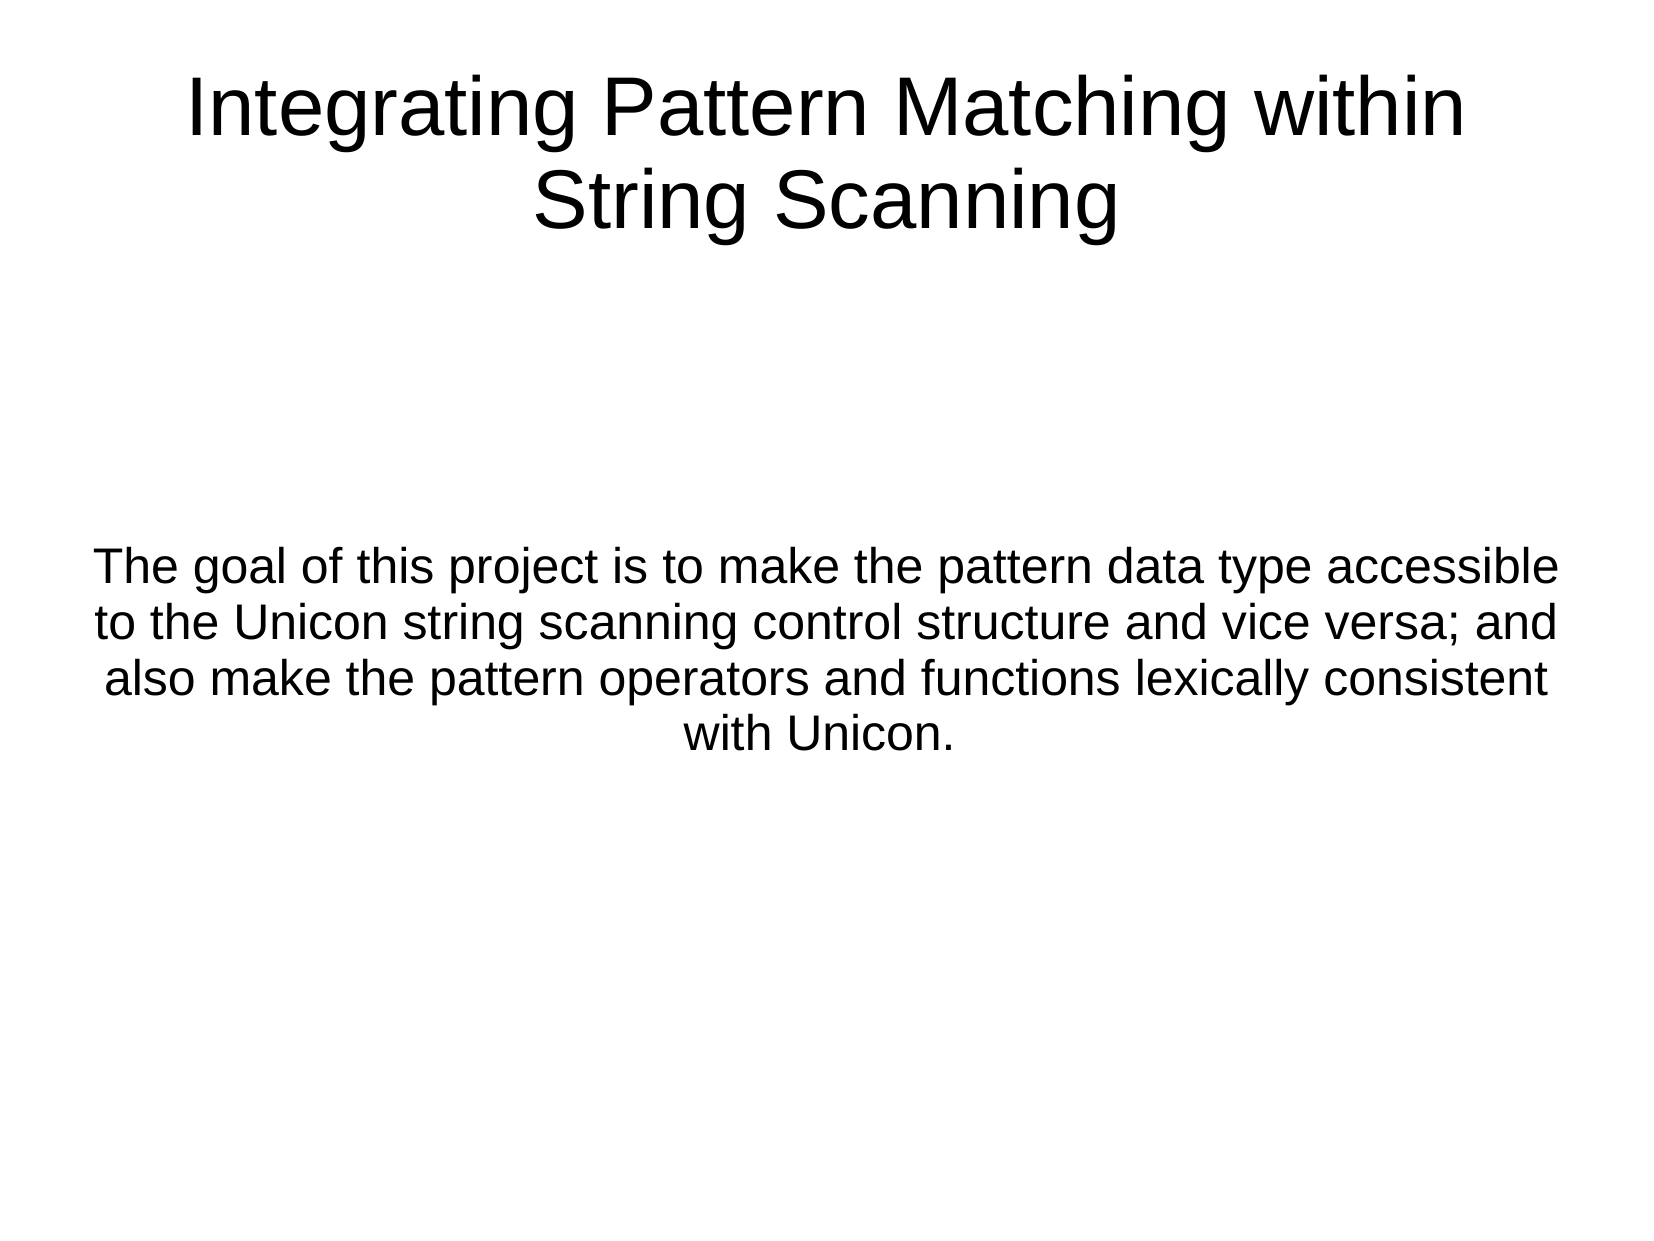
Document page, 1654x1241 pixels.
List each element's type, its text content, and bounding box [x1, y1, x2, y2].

title Integrating Pattern Matching within String Scanning [82, 49, 1571, 257]
subtitle The goal of this project is to make the pattern data type accessible to the Unicon string scanning control structure and vice versa; and also make the pattern operators and functions lexically consistent with Unicon. [82, 290, 1571, 1010]
